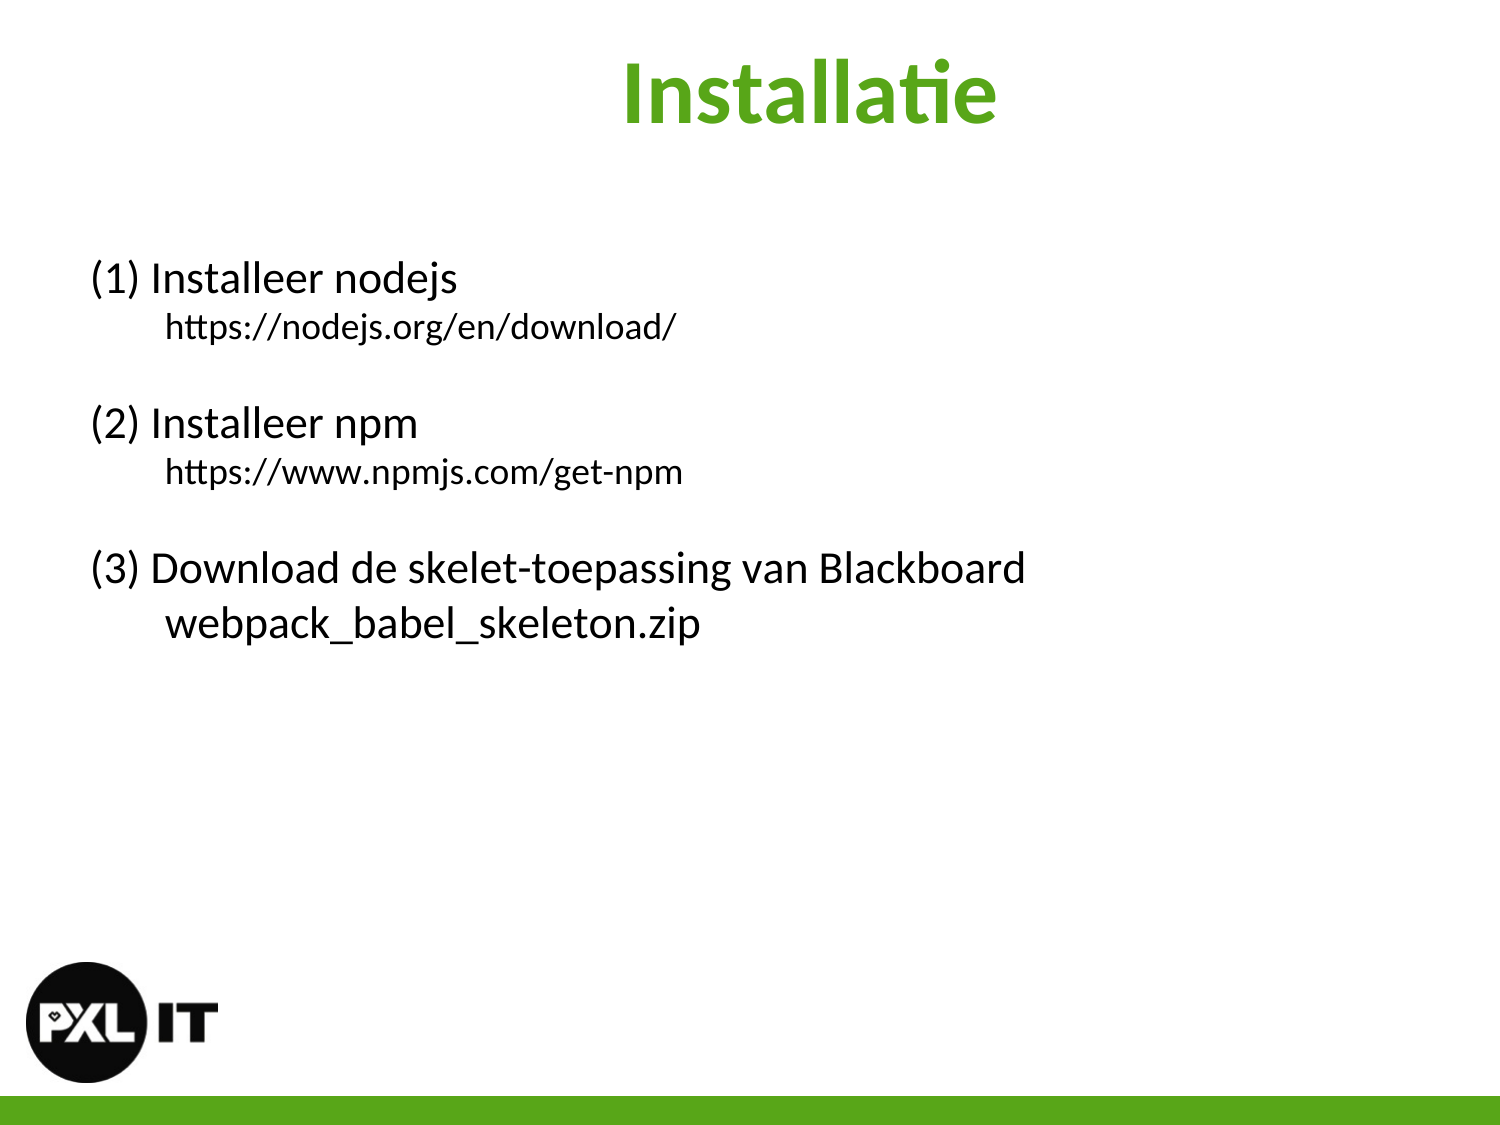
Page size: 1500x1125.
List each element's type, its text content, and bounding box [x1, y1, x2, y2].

text_box Installatie [201, 24, 1441, 151]
text_box (1) Installeer nodejs https://nodejs.org/en/download/ (2) Installeer npm https://www.npmjs.com/get-npm (3) Download de skelet-toepassing van Blackboard webpack_babel_skeleton.zip [75, 239, 1500, 1020]
picture [26, 962, 218, 1083]
